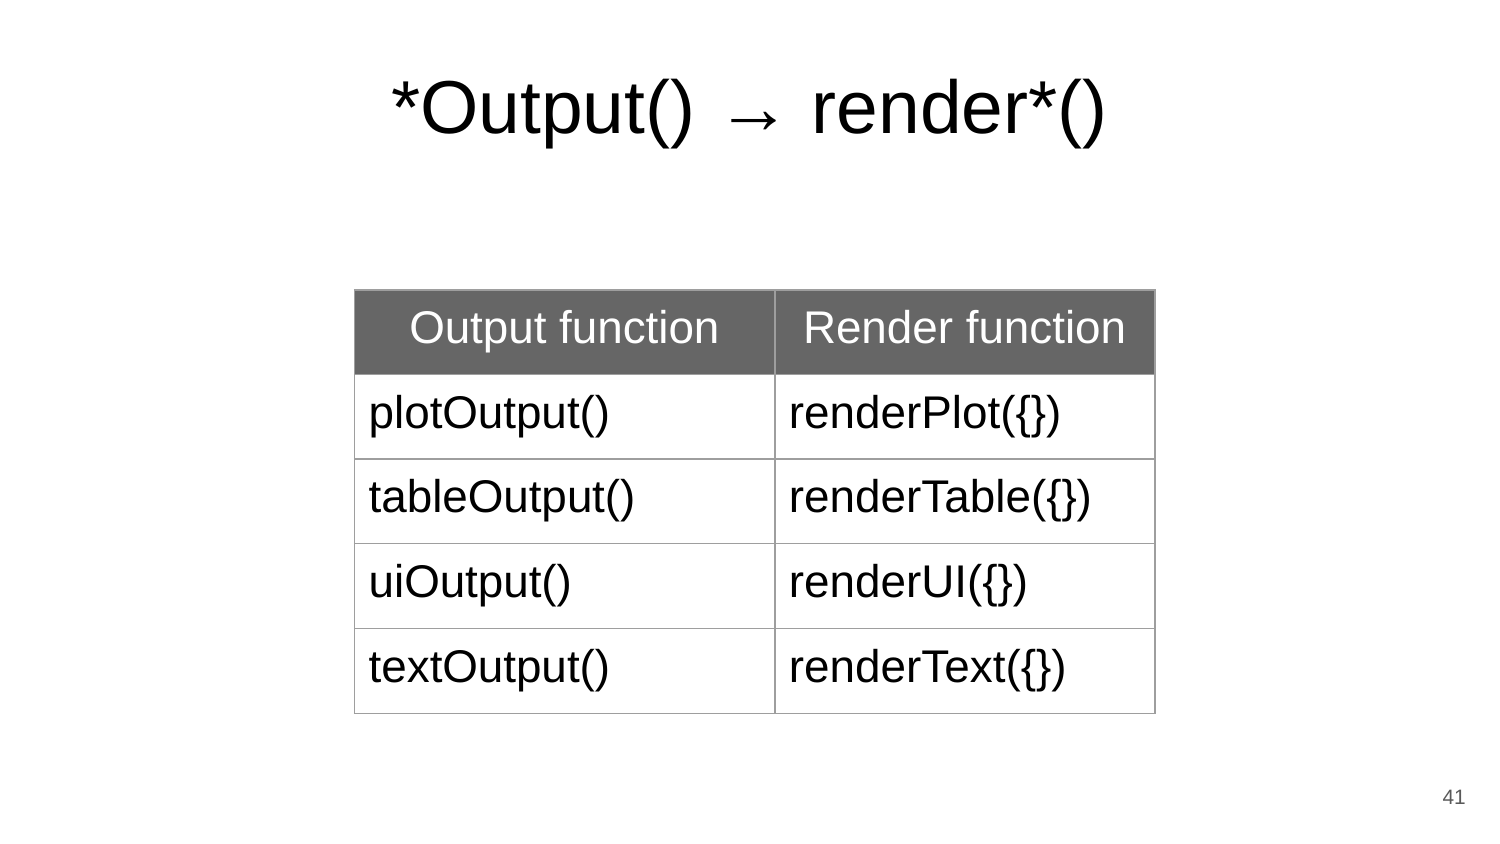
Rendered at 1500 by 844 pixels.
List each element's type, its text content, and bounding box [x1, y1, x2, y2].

table_cell renderText({}) [776, 629, 1154, 713]
table_header Render function [776, 291, 1154, 374]
table_cell renderPlot({}) [776, 375, 1154, 458]
slide_number <number> [1438, 783, 1470, 844]
table_cell textOutput() [355, 629, 774, 713]
table_cell plotOutput() [355, 375, 774, 458]
table_cell uiOutput() [355, 544, 774, 628]
table_cell renderUI({}) [776, 544, 1154, 628]
title *Output() → render*() [389, 56, 1111, 200]
table_cell renderTable({}) [776, 460, 1154, 543]
table_header Output function [355, 291, 774, 374]
table_cell tableOutput() [355, 460, 774, 543]
